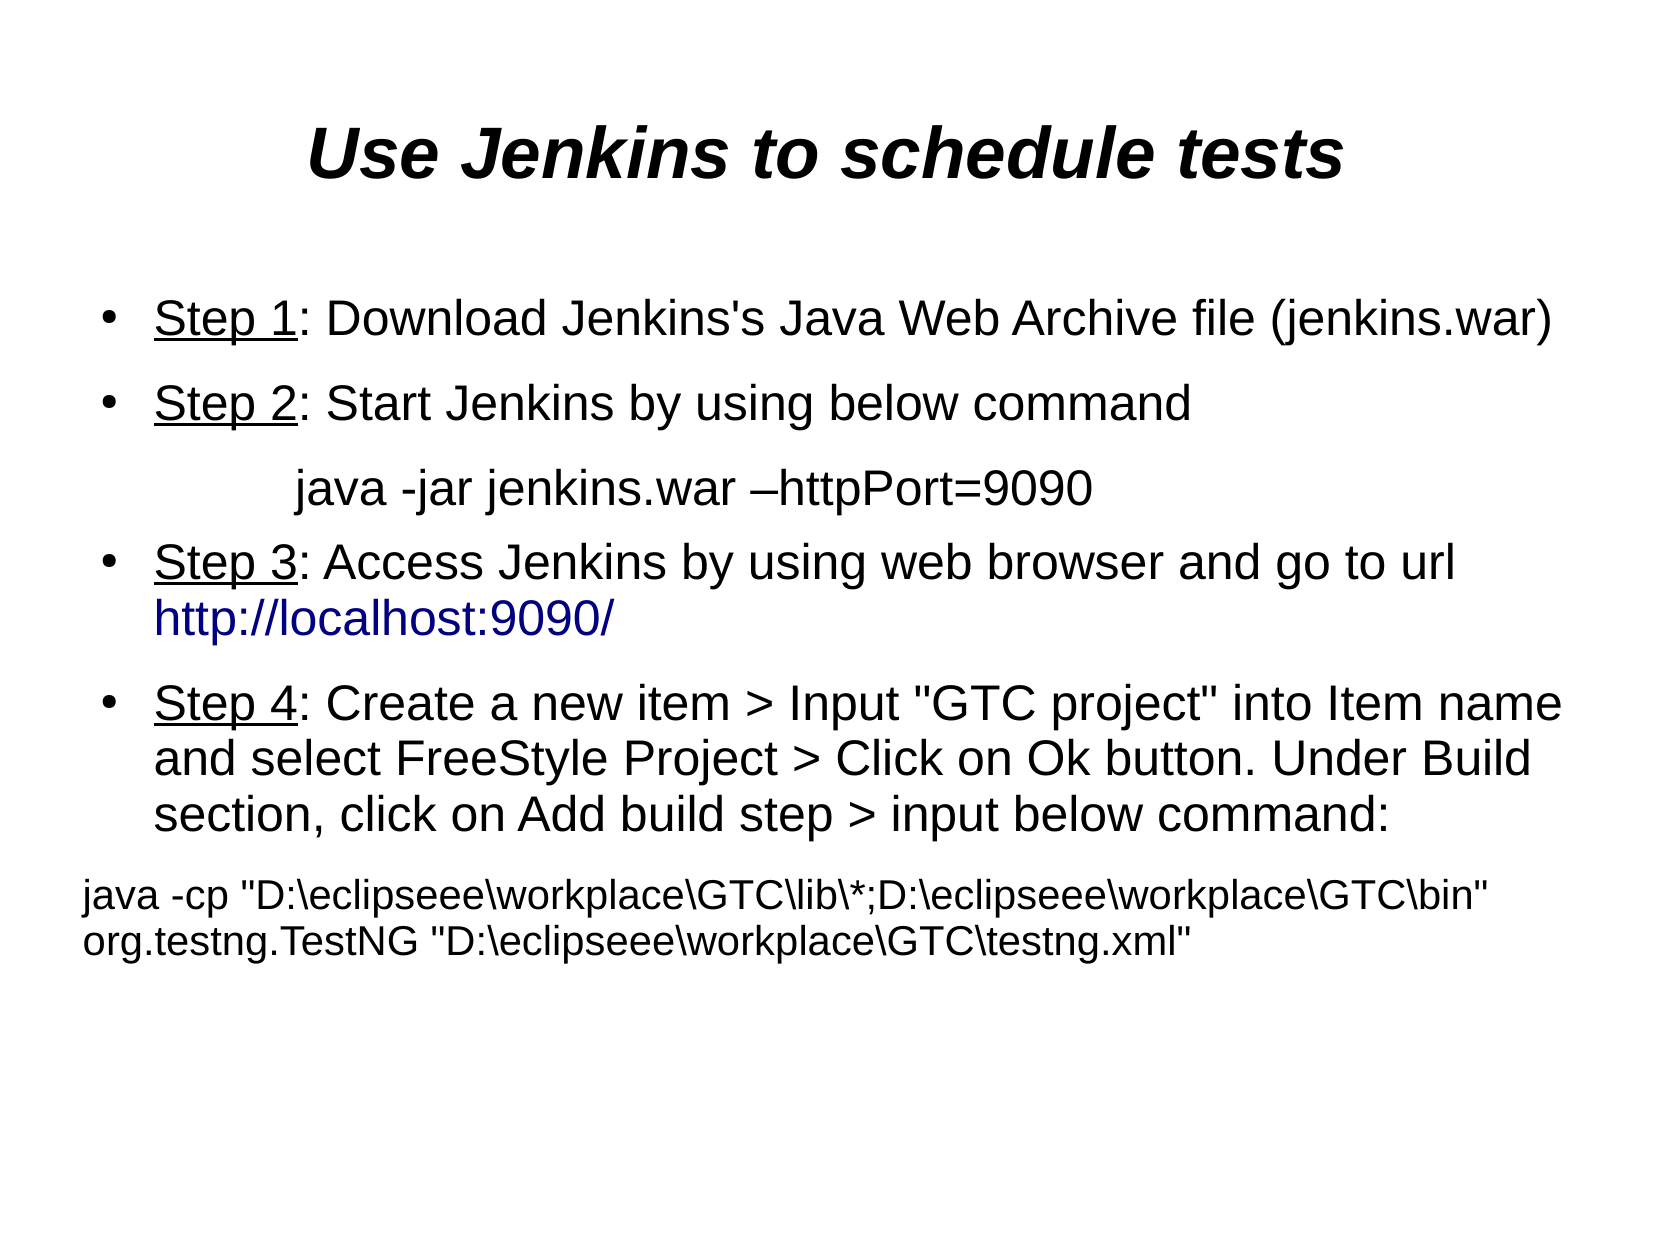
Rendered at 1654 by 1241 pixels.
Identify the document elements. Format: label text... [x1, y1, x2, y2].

title Use Jenkins to schedule tests [82, 49, 1571, 257]
list Step 1: Download Jenkins's Java Web Archive file (jenkins.war) Step 2: Start Jenkins by using below command java -jar jenkins.war –httpPort=9090 Step 3: Access Jenkins by using web browser and go to url http://localhost:9090/ Step 4: Create a new item > Input "GTC project" into Item name and select FreeStyle Project > Click on Ok button. Under Build section, click on Add build step > input below command: java -cp "D:\eclipseee\workplace\GTC\lib\*;D:\eclipseee\workplace\GTC\bin" org.testng.TestNG "D:\eclipseee\workplace\GTC\testng.xml" [82, 290, 1571, 1192]
